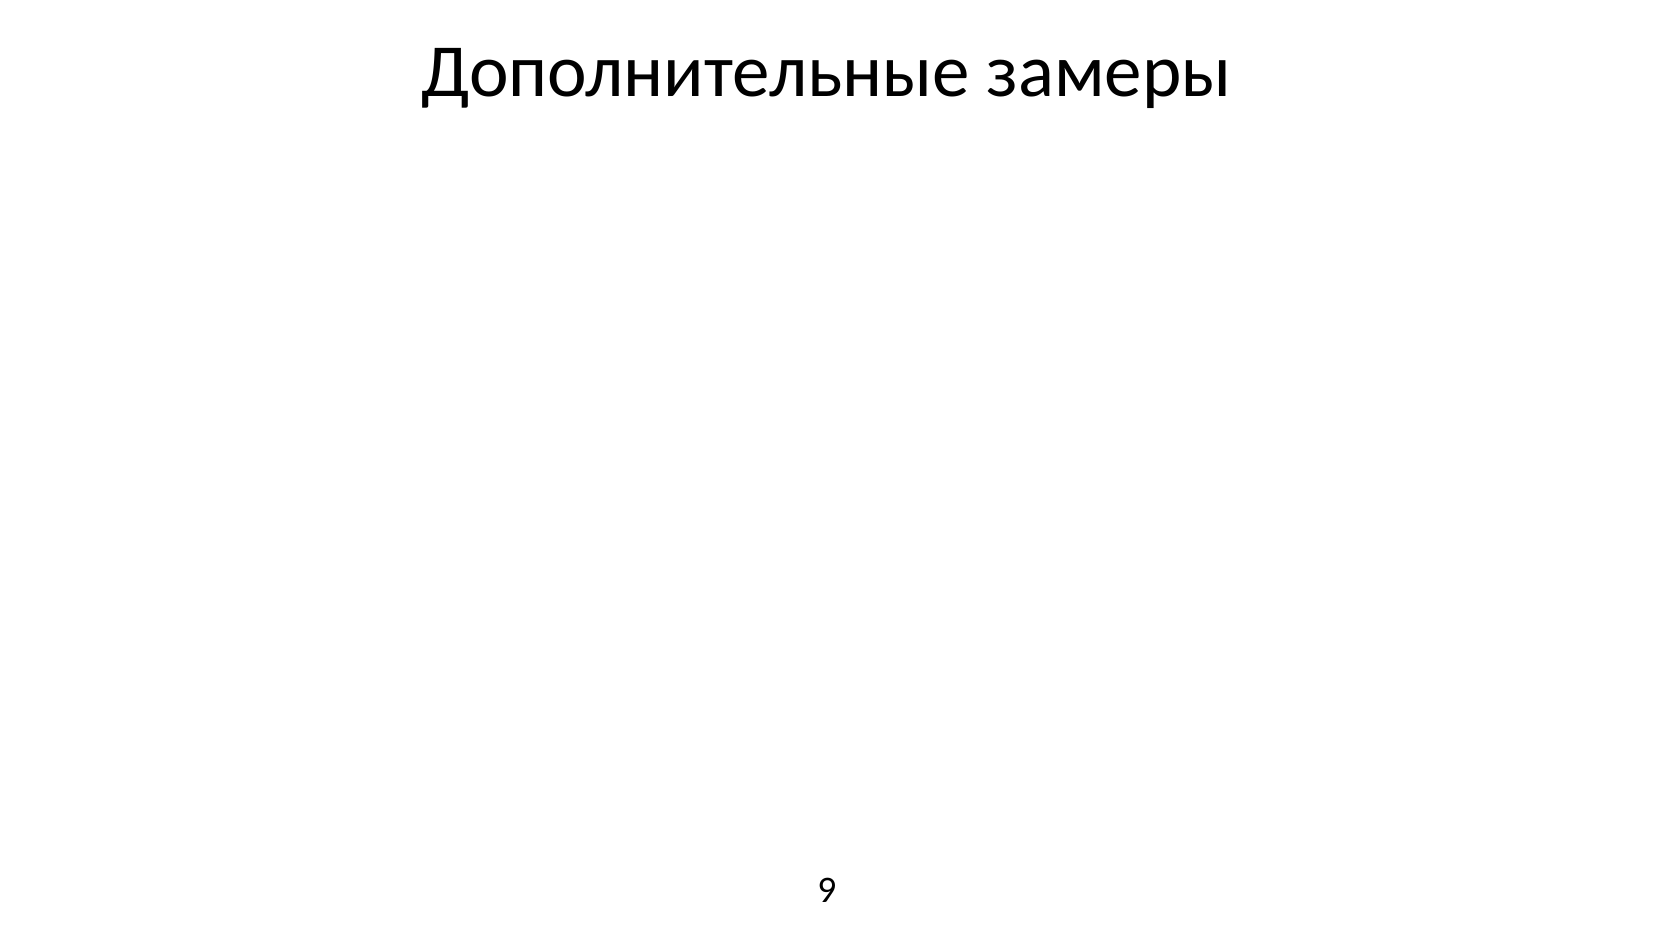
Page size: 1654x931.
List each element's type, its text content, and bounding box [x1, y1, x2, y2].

title Дополнительные замеры [59, 7, 1595, 148]
